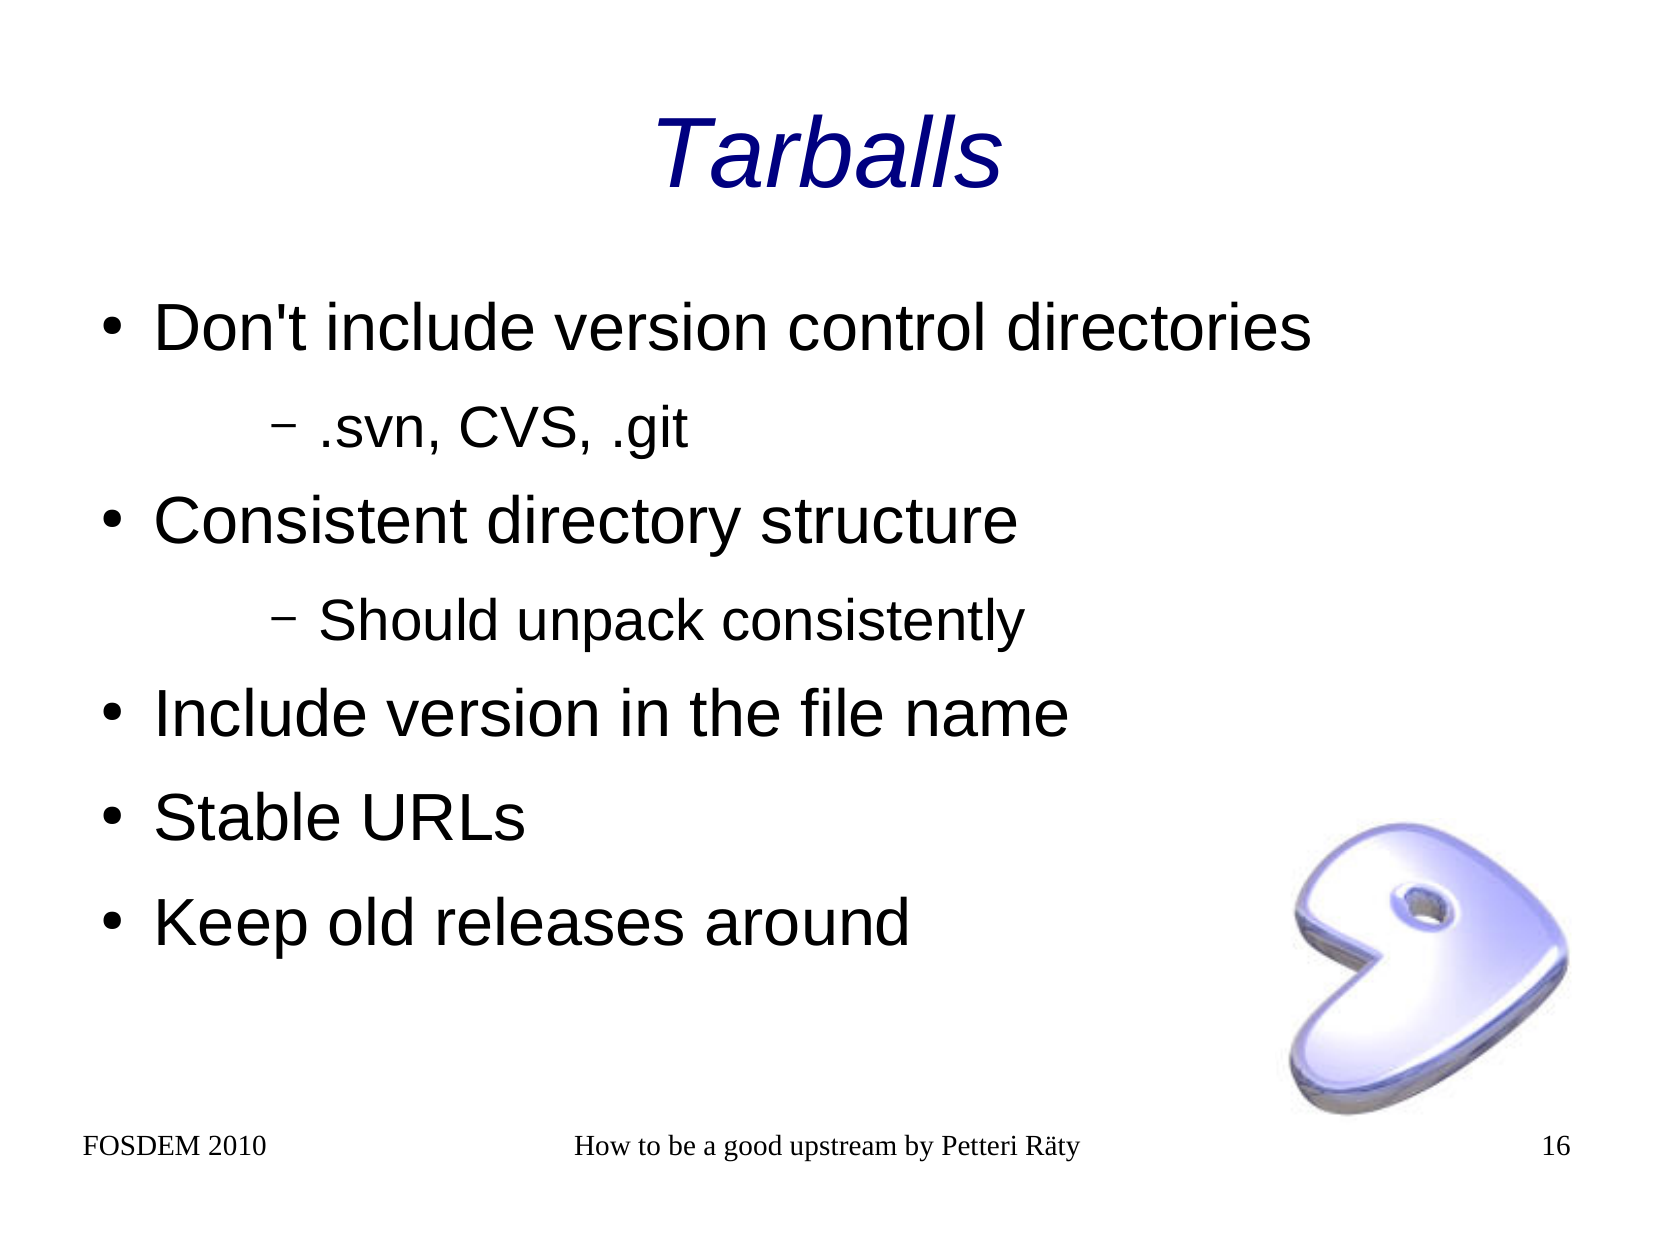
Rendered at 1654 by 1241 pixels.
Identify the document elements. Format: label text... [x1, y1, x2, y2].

title Tarballs [82, 56, 1571, 250]
picture [1275, 818, 1576, 1125]
list Don't include version control directories .svn, CVS, .git Consistent directory structure Should unpack consistently Include version in the file name Stable URLs Keep old releases around [82, 290, 1571, 1094]
